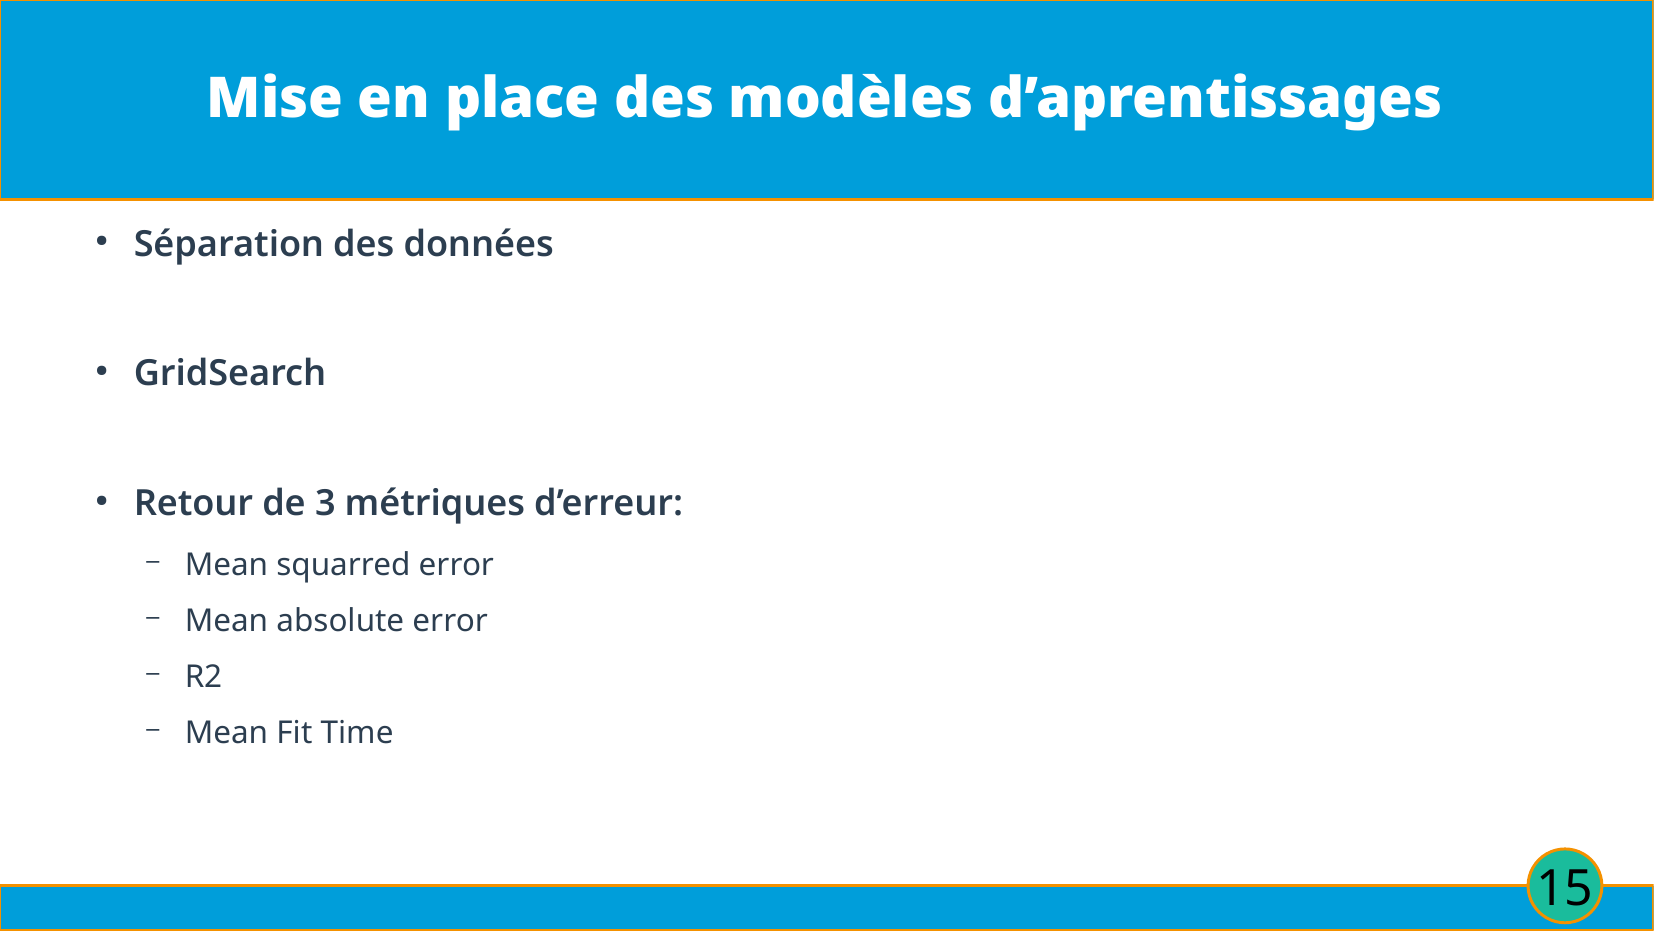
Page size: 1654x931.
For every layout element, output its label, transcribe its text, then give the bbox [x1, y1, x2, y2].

list Séparation des données GridSearch Retour de 3 métriques d’erreur: Mean squarred error Mean absolute error R2 Mean Fit Time [82, 217, 1571, 758]
title Mise en place des modèles d’aprentissages [59, 37, 1595, 155]
